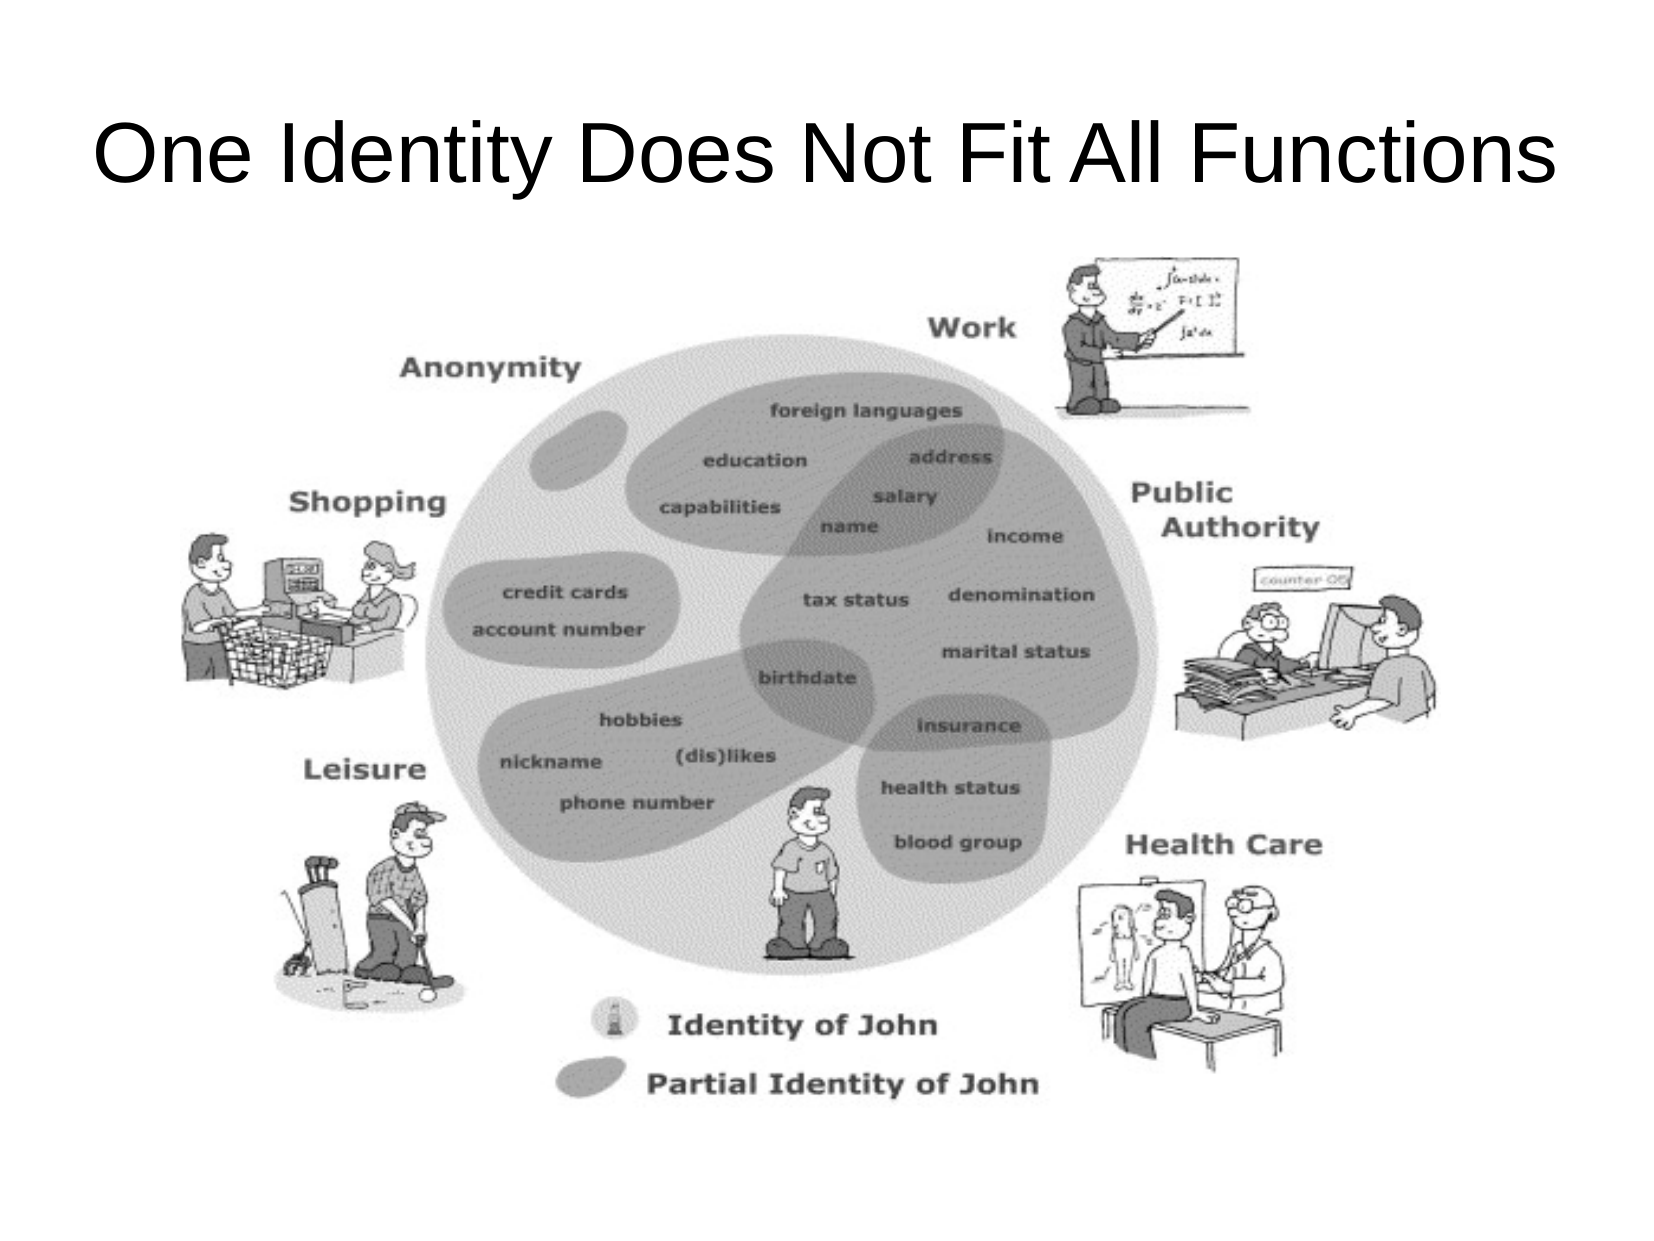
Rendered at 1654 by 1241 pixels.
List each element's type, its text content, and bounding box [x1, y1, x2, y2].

title One Identity Does Not Fit All Functions [82, 49, 1571, 257]
picture [180, 256, 1441, 1111]
